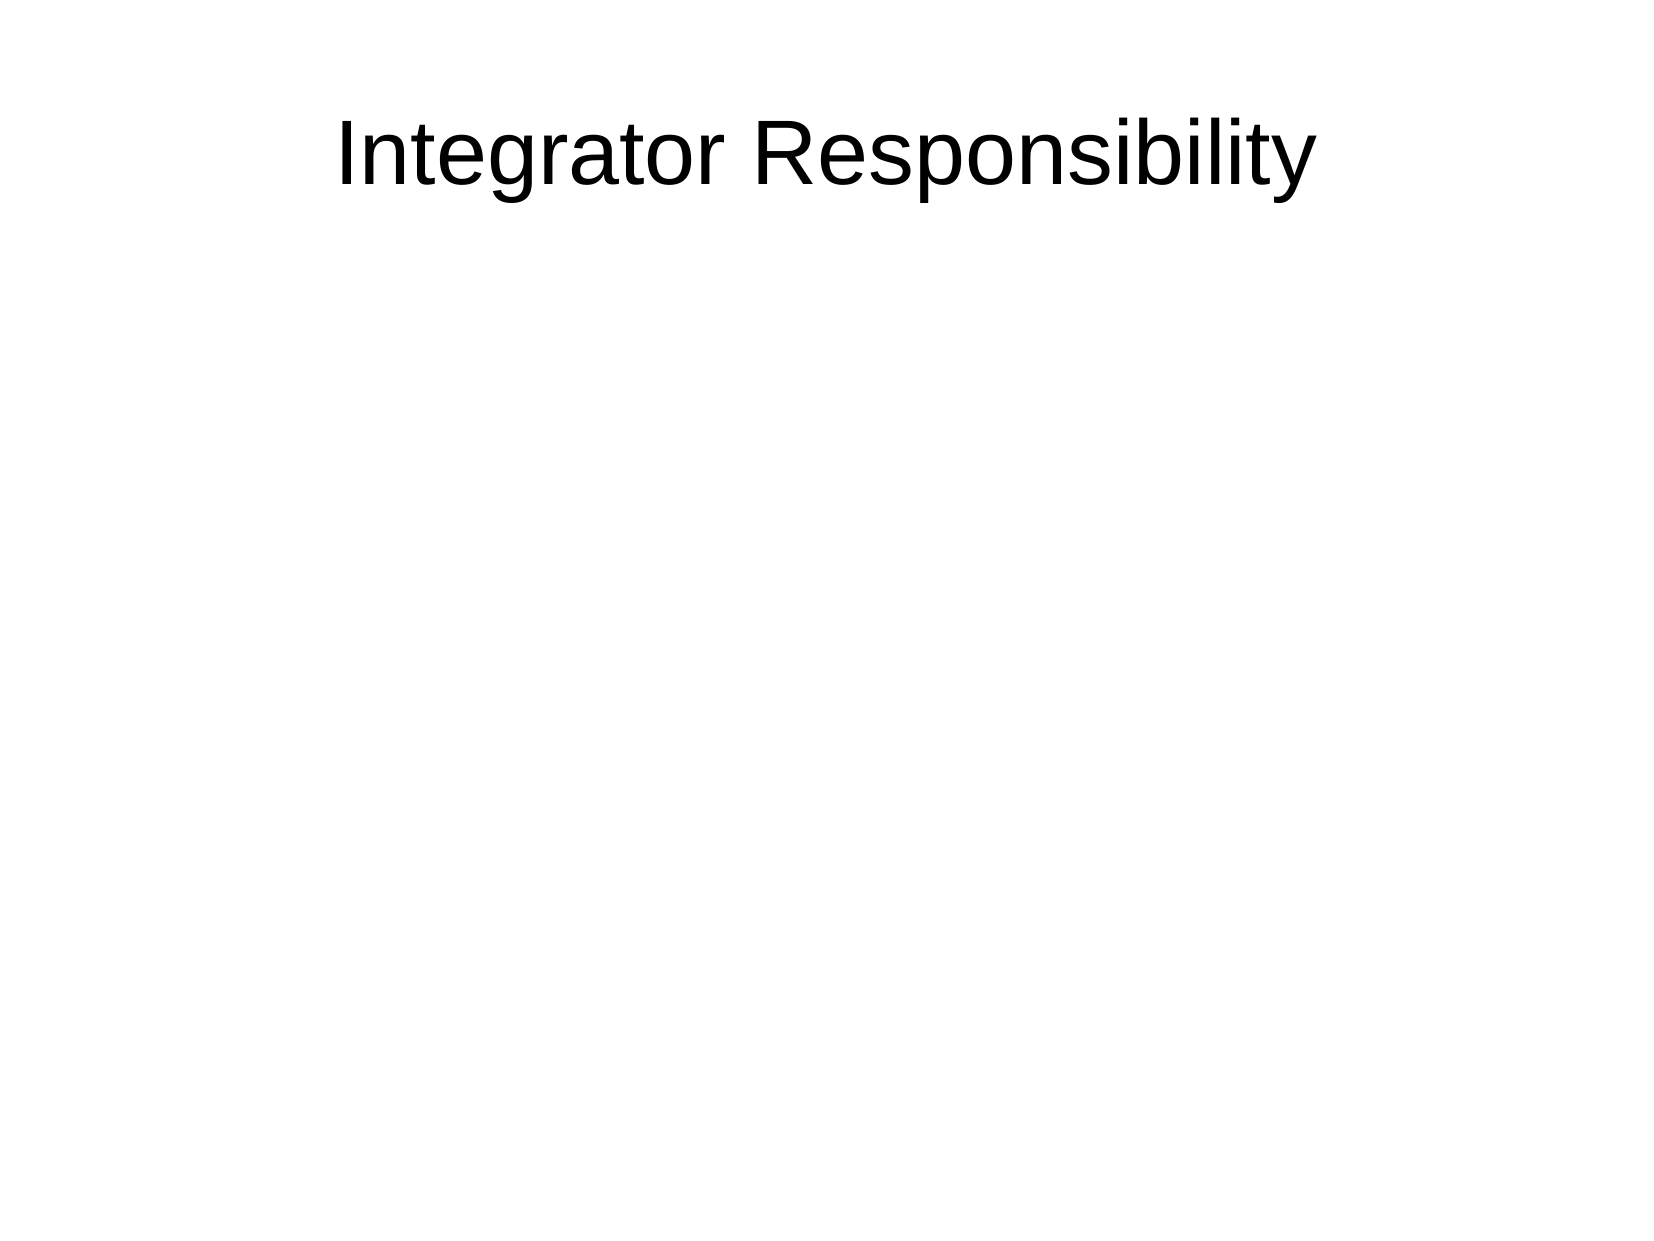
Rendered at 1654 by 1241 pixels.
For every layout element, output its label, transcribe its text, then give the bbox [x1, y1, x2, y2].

title Integrator Responsibility [82, 49, 1571, 257]
